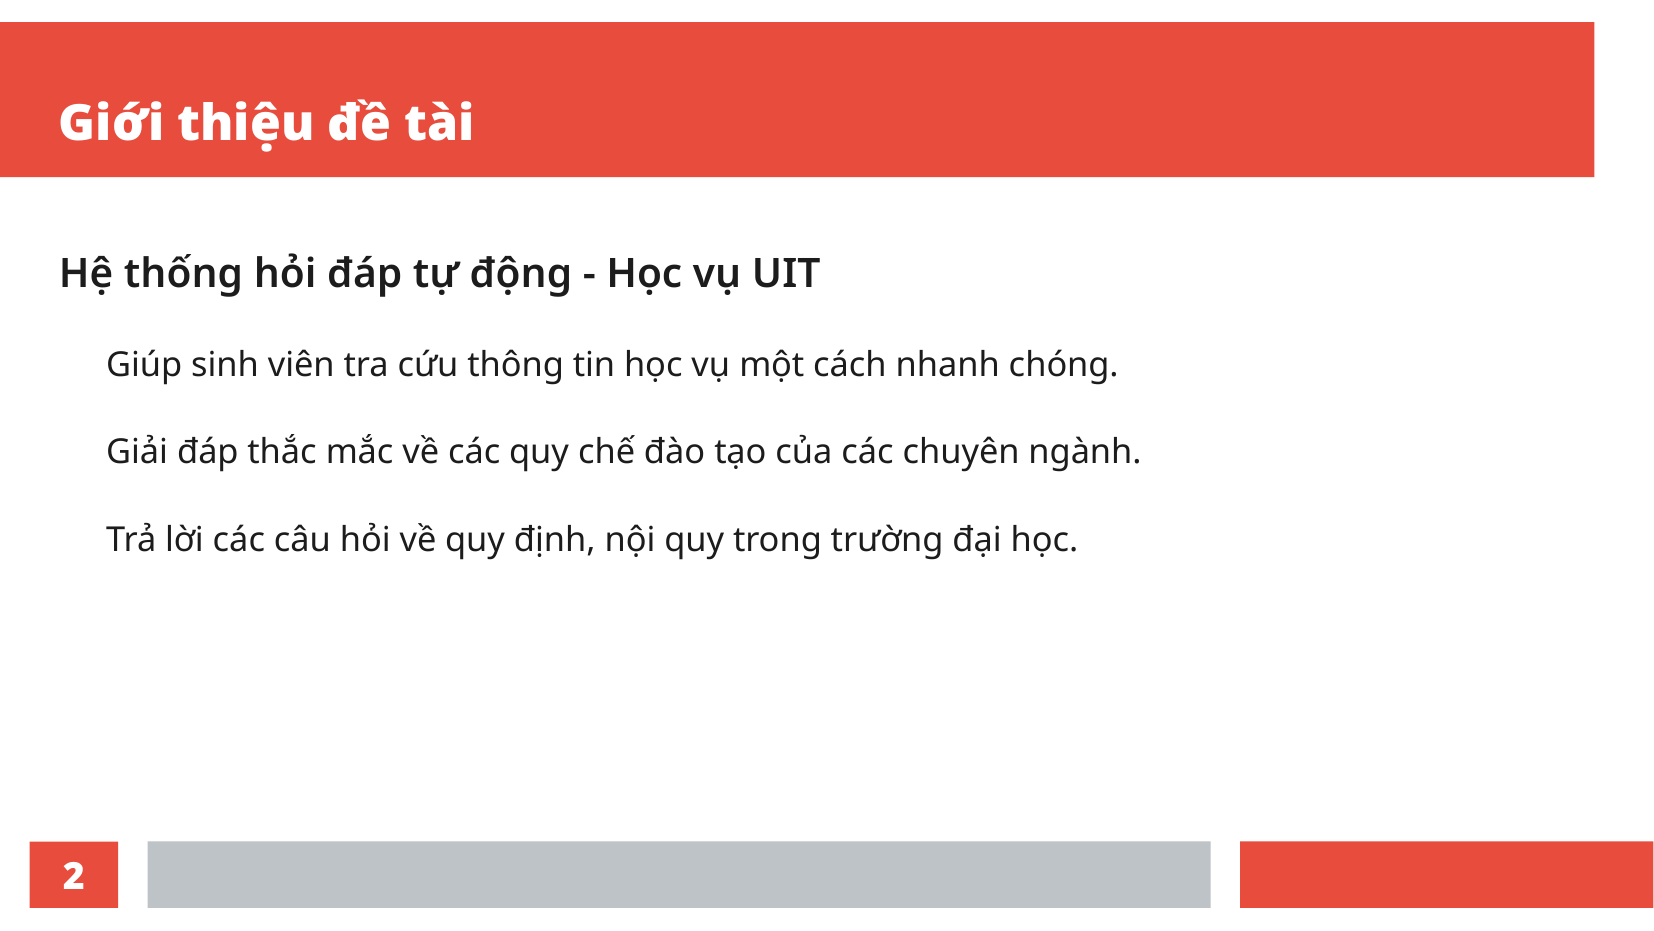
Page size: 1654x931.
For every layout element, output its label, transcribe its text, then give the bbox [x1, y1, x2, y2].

title Giới thiệu đề tài [59, 44, 1595, 156]
list Hệ thống hỏi đáp tự động - Học vụ UIT Giúp sinh viên tra cứu thông tin học vụ một cách nhanh chóng. Giải đáp thắc mắc về các quy chế đào tạo của các chuyên ngành. Trả lời các câu hỏi về quy định, nội quy trong trường đại học. [59, 243, 1565, 820]
